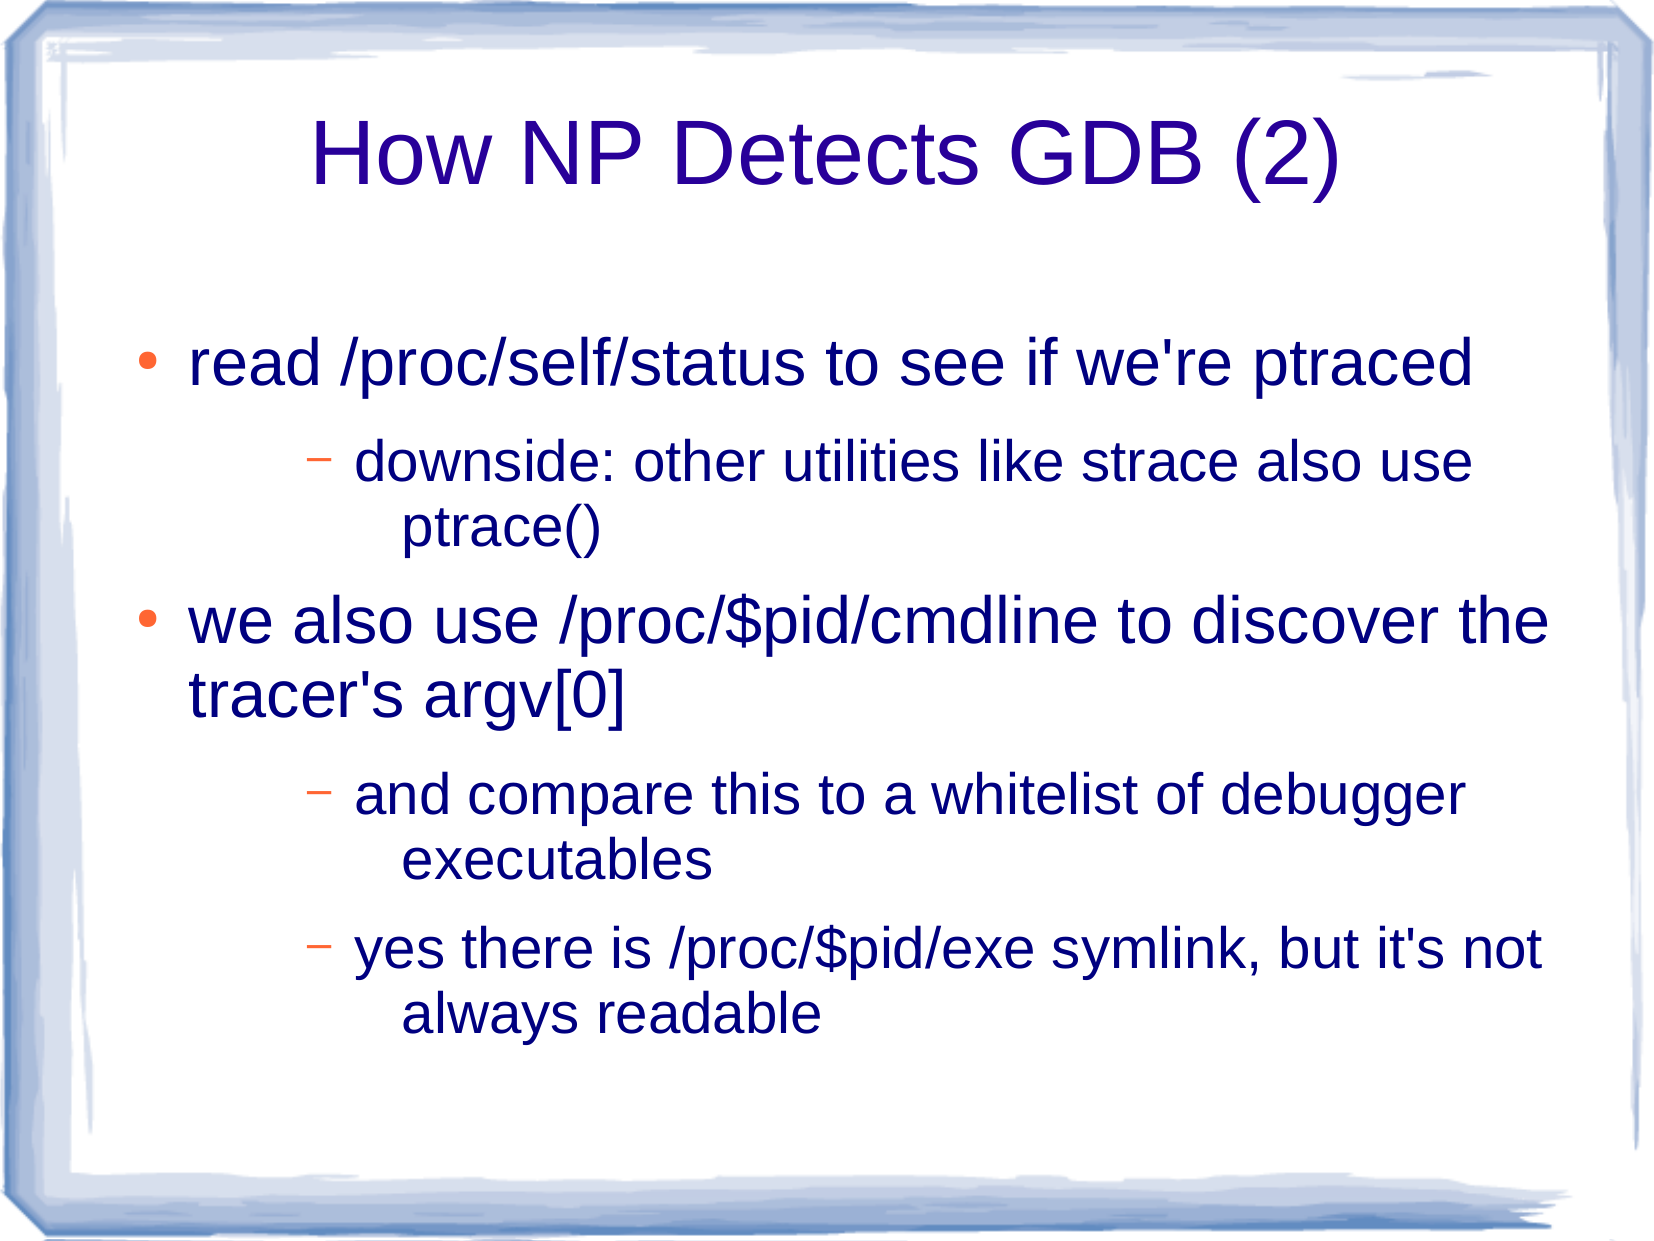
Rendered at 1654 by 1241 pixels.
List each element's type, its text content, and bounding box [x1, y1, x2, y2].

picture [0, 0, 1654, 1241]
list read /proc/self/status to see if we're ptraced downside: other utilities like strace also use ptrace() we also use /proc/$pid/cmdline to discover the tracer's argv[0] and compare this to a whitelist of debugger executables yes there is /proc/$pid/exe symlink, but it's not always readable [118, 324, 1571, 1129]
title How NP Detects GDB (2) [82, 56, 1571, 250]
